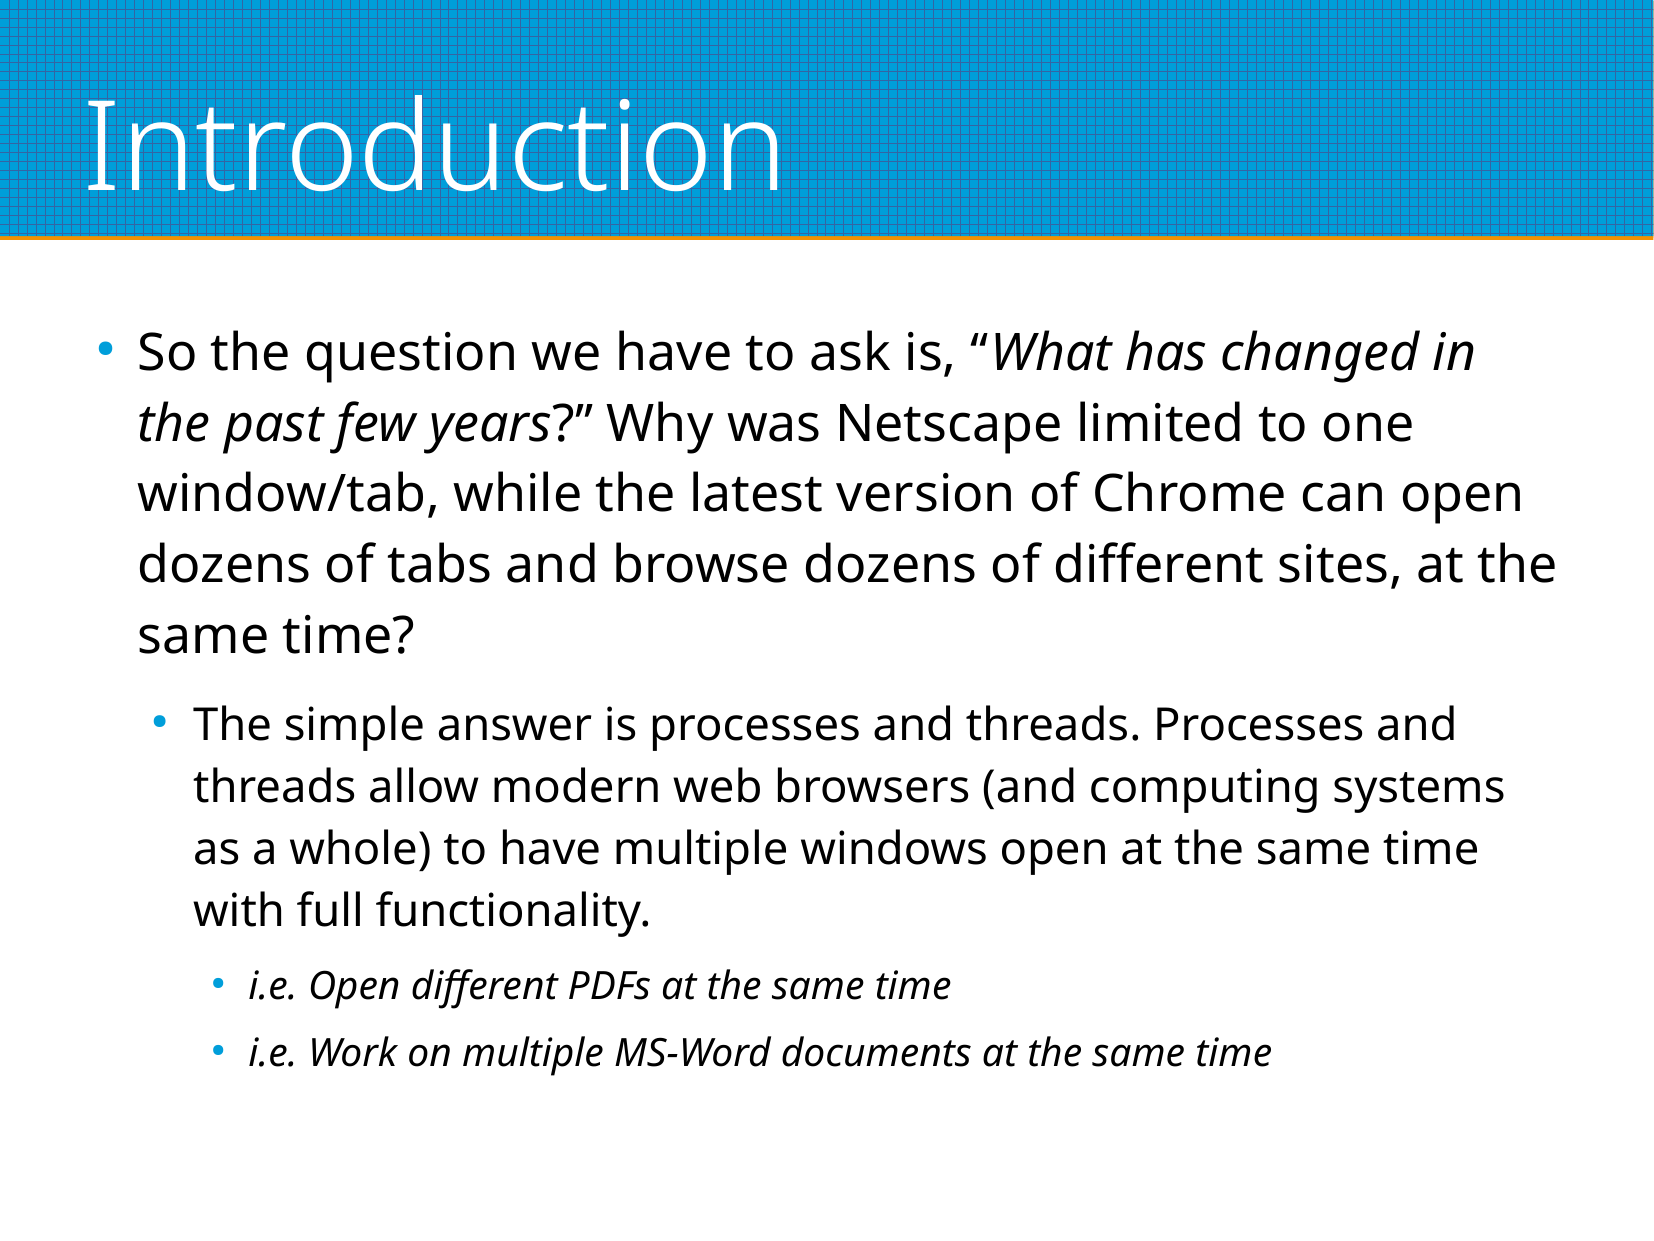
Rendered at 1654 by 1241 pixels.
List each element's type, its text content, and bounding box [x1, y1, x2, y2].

title Introduction [82, 19, 1571, 227]
list So the question we have to ask is, ‘‘What has changed in the past few years?’’ Why was Netscape limited to one window/tab, while the latest version of Chrome can open dozens of tabs and browse dozens of different sites, at the same time? The simple answer is processes and threads. Processes and threads allow modern web browsers (and computing systems as a whole) to have multiple windows open at the same time with full functionality. i.e. Open different PDFs at the same time i.e. Work on multiple MS-Word documents at the same time [82, 314, 1563, 1081]
